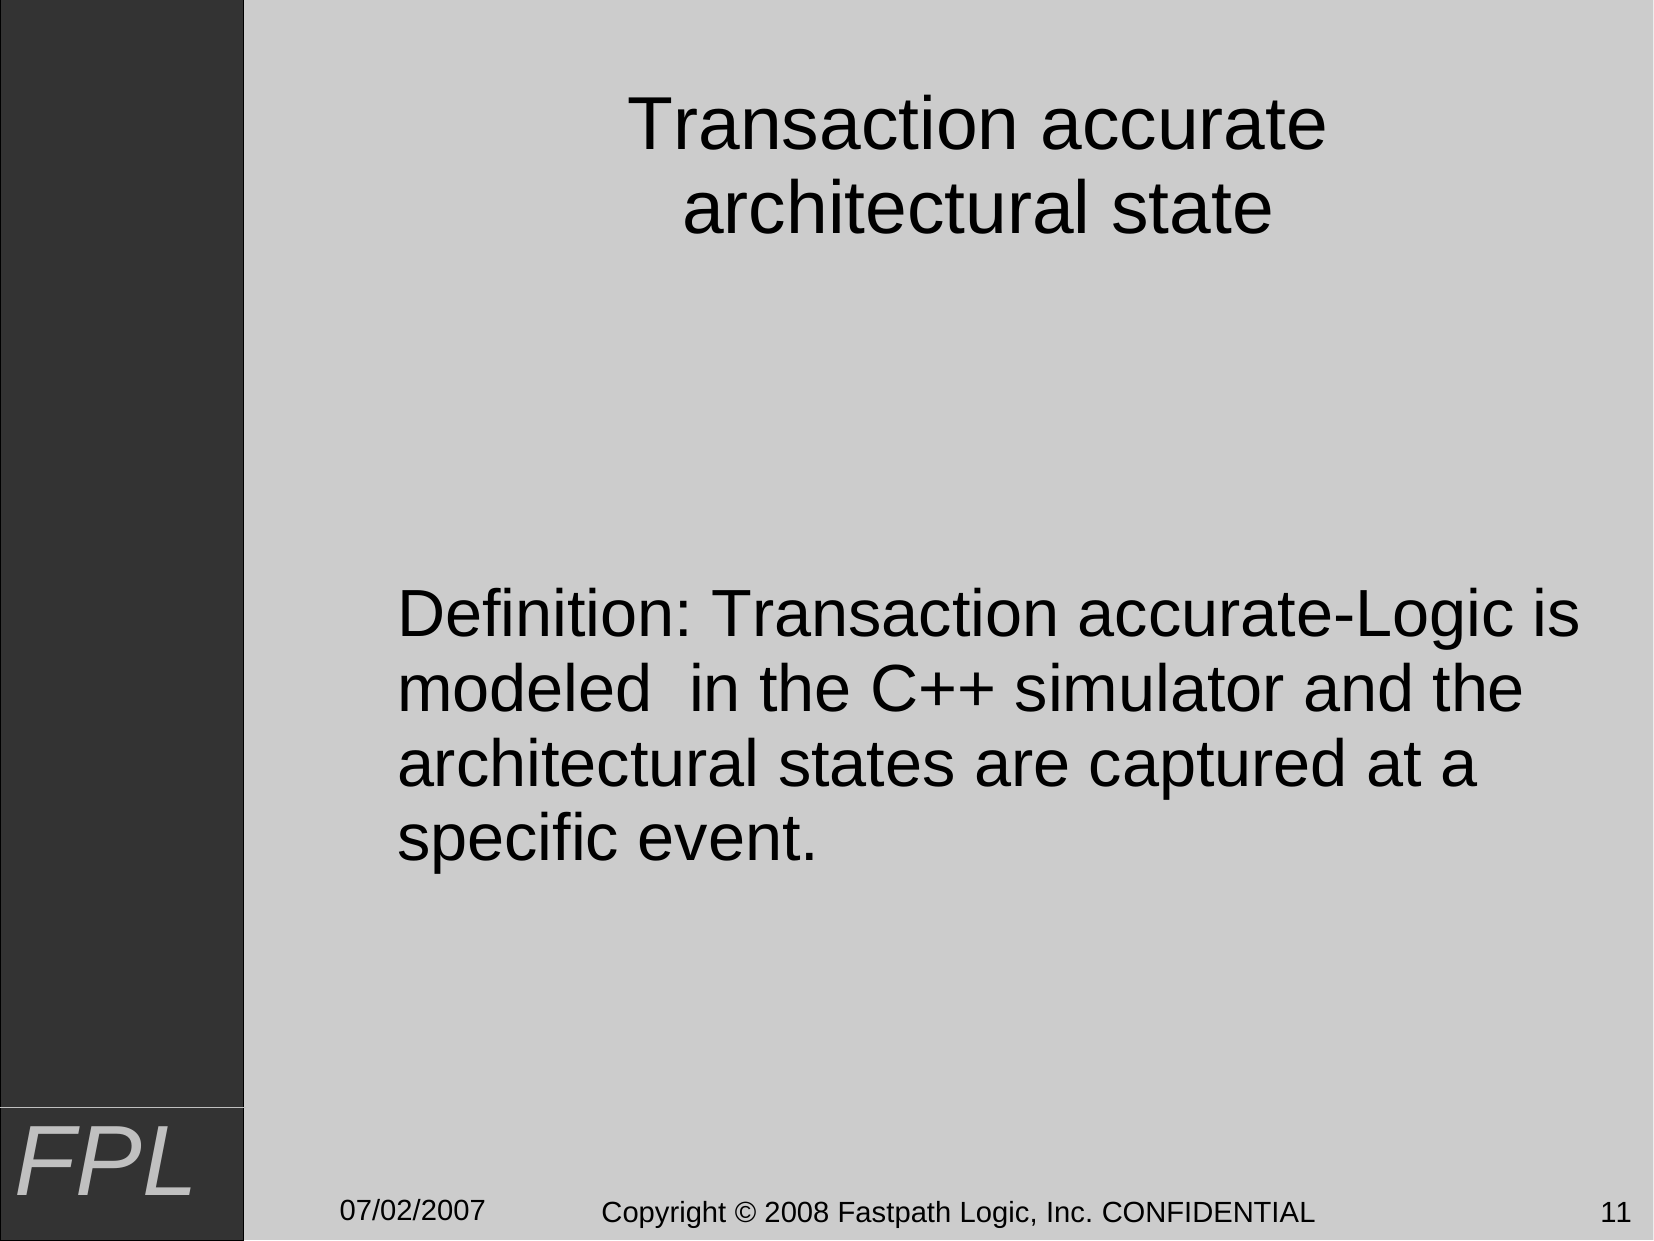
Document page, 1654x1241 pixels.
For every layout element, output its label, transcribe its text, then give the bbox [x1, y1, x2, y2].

subtitle Definition: Transaction accurate-Logic is modeled in the C++ simulator and the architectural states are captured at a specific event. [322, 272, 1634, 1179]
title Transaction accurate architectural state [426, 54, 1529, 272]
